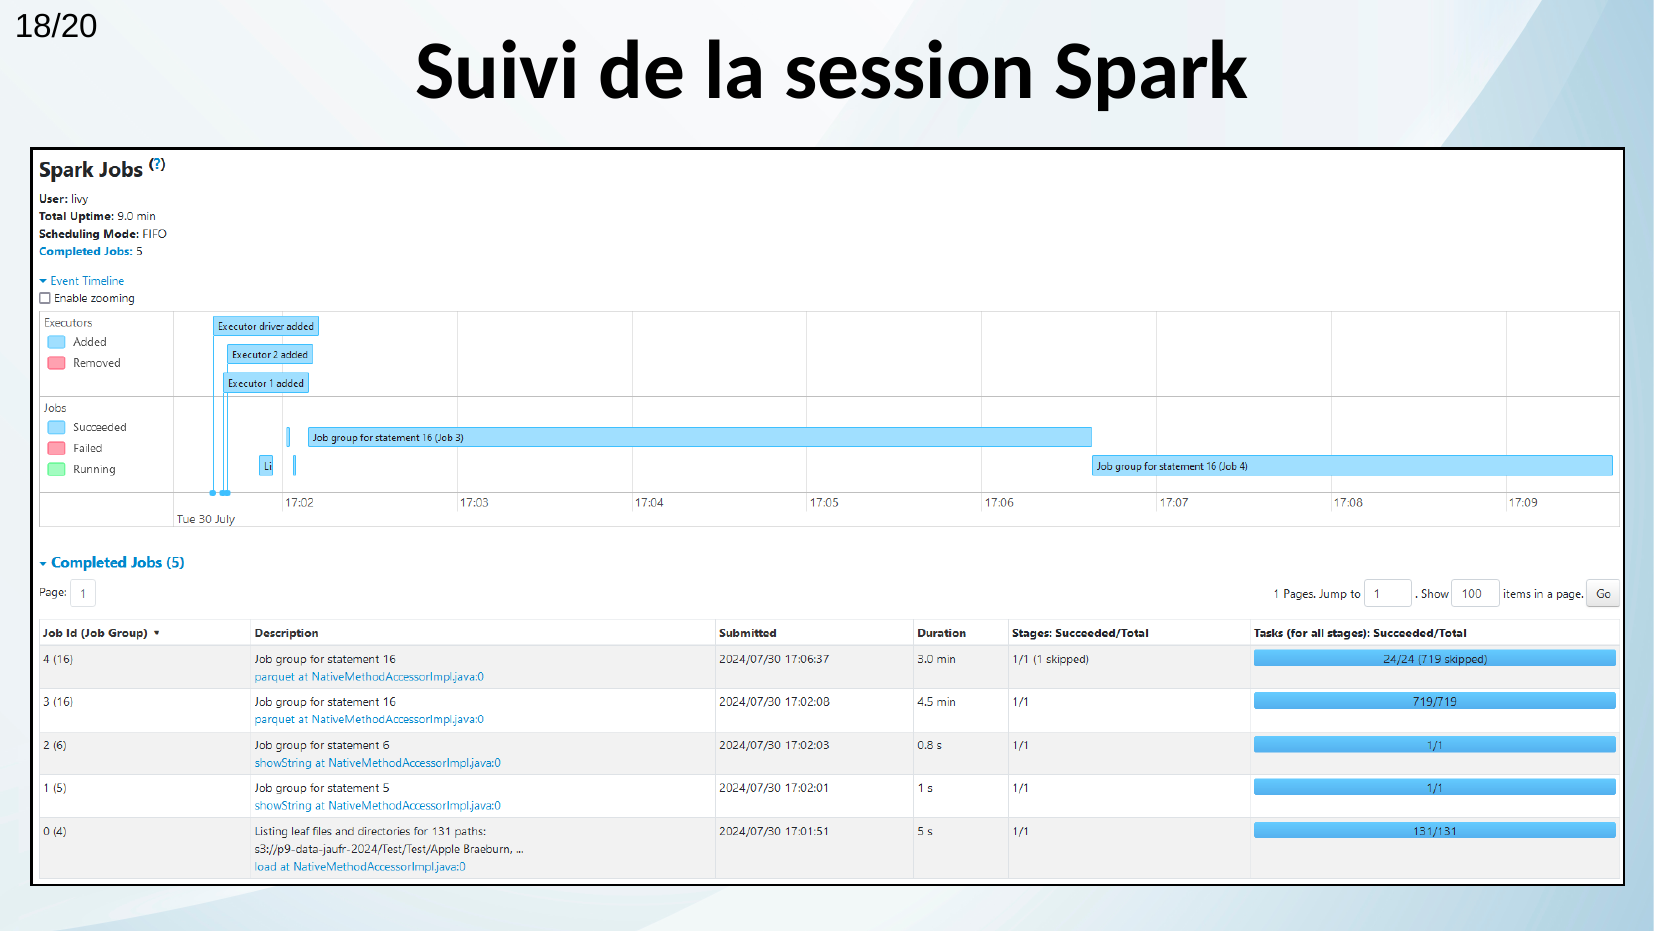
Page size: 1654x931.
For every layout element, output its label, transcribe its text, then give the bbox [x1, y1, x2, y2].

picture [0, 0, 1654, 931]
text_box 18/20 [0, 0, 88, 60]
title Suivi de la session Spark [88, 0, 1577, 147]
